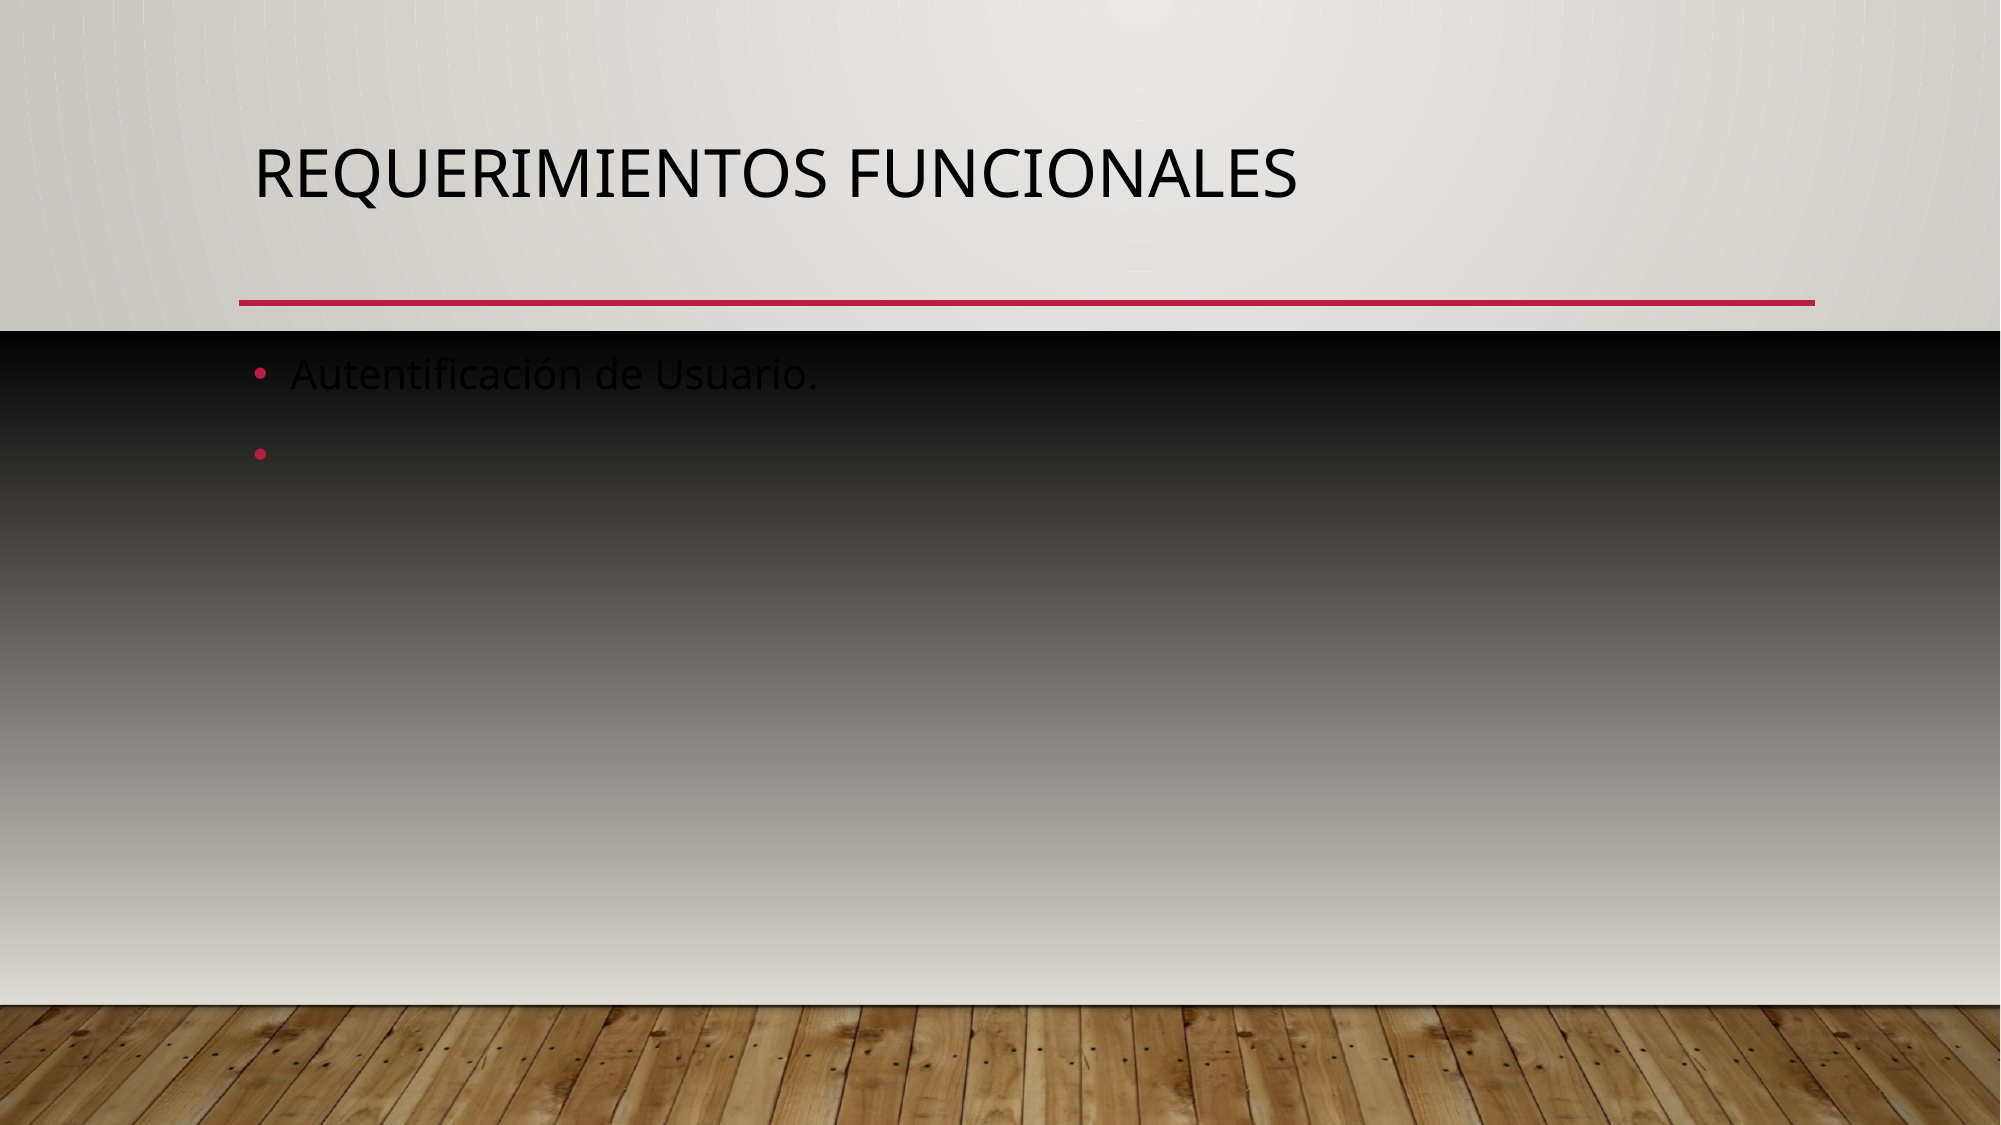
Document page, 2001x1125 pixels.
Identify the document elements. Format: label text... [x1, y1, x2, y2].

title Requerimientos funcionales [238, 131, 1814, 305]
list Autentificación de Usuario. [238, 330, 1814, 897]
